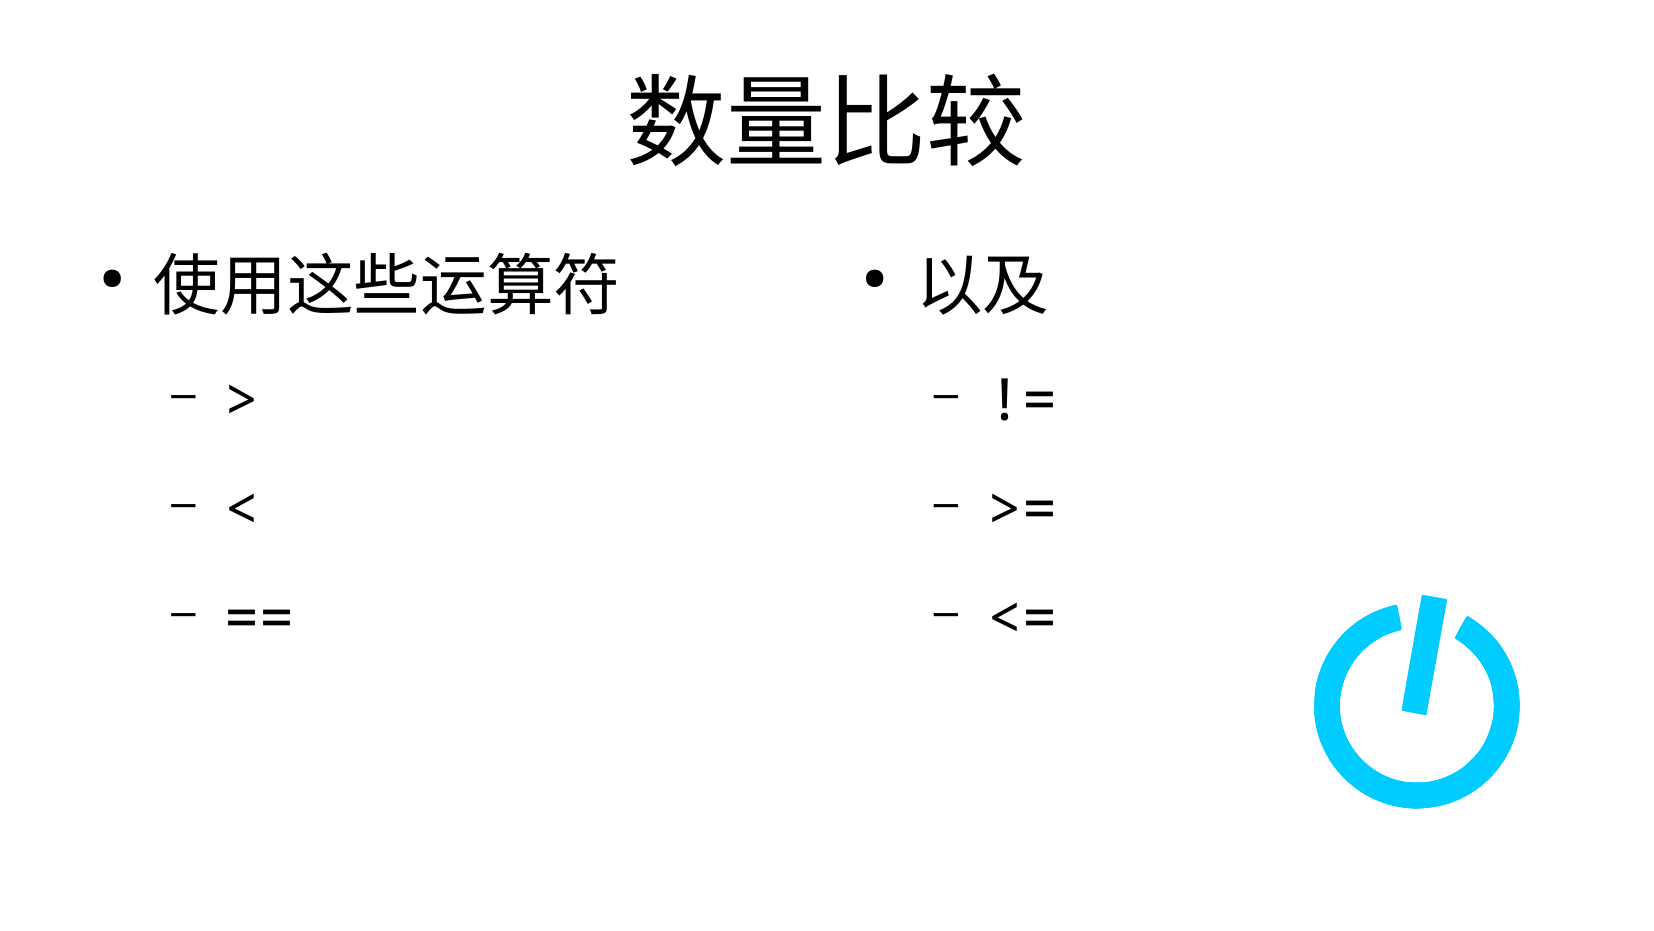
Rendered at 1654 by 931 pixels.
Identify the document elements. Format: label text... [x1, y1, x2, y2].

list 以及 != >= <= [845, 217, 1572, 758]
title 数量比较 [82, 37, 1571, 193]
list 使用这些运算符 > < == [82, 217, 809, 758]
